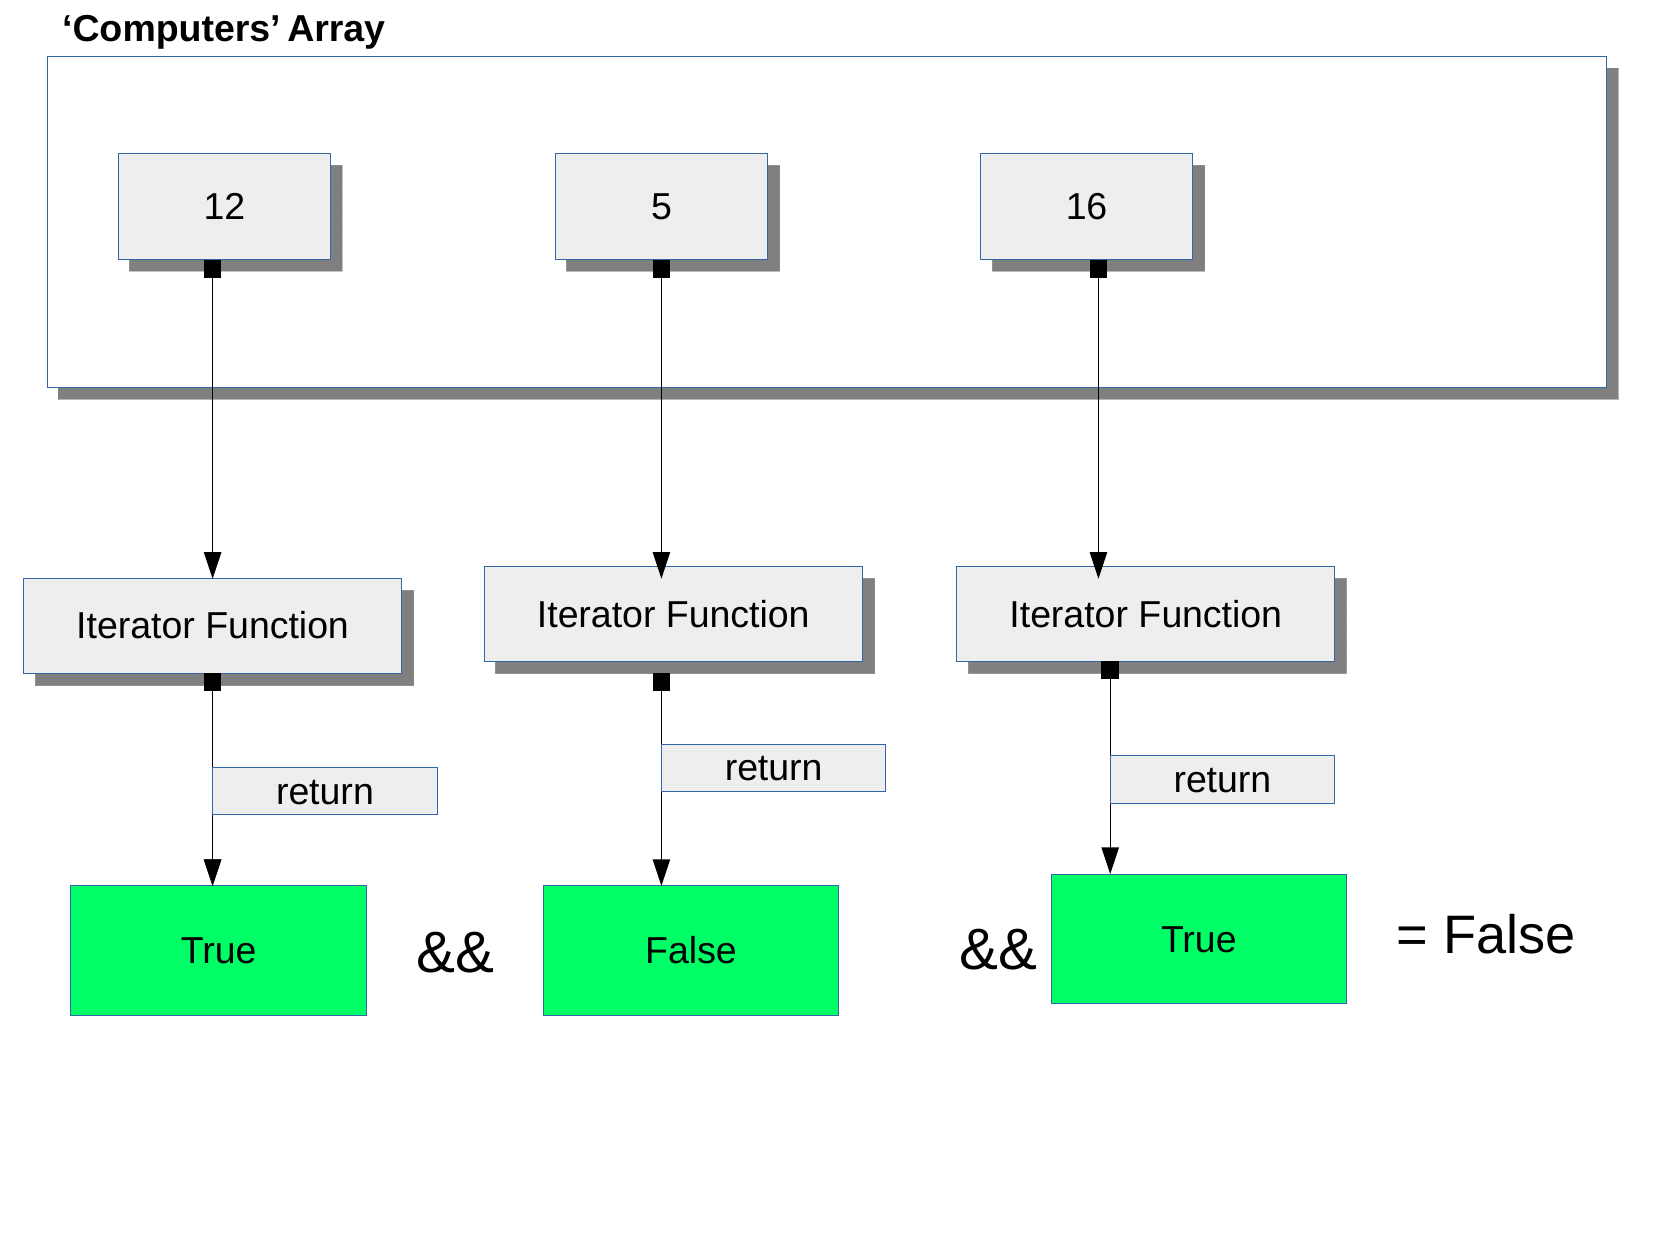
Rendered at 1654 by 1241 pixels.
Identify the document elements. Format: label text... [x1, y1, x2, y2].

text_box True [70, 885, 367, 1016]
text_box 5 [555, 153, 768, 260]
text_box return [1110, 755, 1335, 804]
text_box 16 [980, 153, 1193, 260]
text_box [47, 56, 1607, 388]
text_box Iterator Function [956, 566, 1335, 662]
text_box True [1051, 874, 1347, 1004]
text_box False [543, 885, 839, 1016]
text_box 12 [118, 153, 331, 260]
text_box Iterator Function [23, 578, 402, 674]
text_box return [661, 744, 886, 792]
text_box ‘Computers’ Array [47, 0, 497, 57]
text_box && [944, 909, 1063, 990]
text_box Iterator Function [484, 566, 863, 662]
text_box && [401, 912, 520, 993]
text_box return [212, 767, 438, 815]
text_box = False [1381, 897, 1619, 973]
